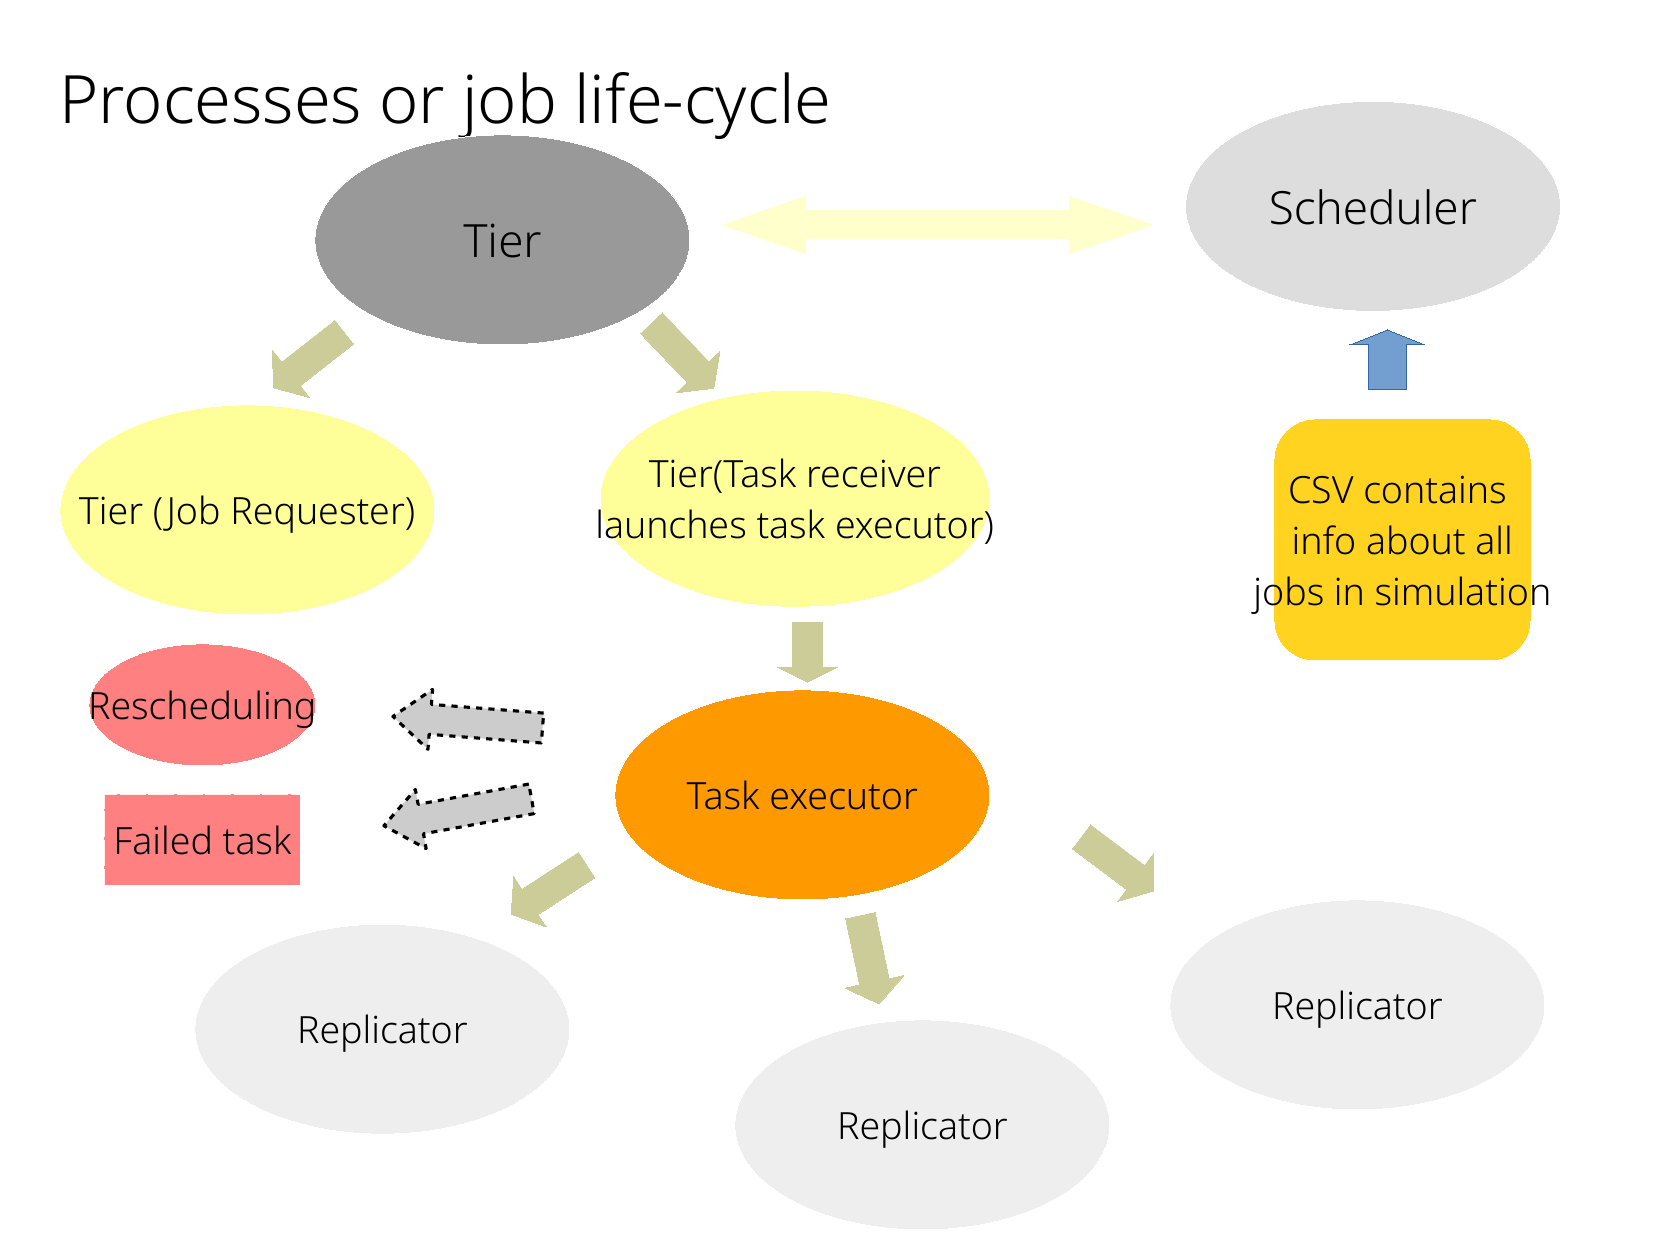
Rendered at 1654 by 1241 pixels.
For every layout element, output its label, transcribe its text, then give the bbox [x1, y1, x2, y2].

text_box CSV contains info about all jobs in simulation [1274, 419, 1531, 660]
text_box [272, 320, 354, 398]
text_box Rescheduling [92, 644, 315, 765]
text_box Replicator [194, 924, 570, 1135]
text_box Tier(Task receiver launches task executor) [600, 390, 991, 608]
text_box Tier [314, 134, 690, 345]
text_box Processes or job life-cycle [44, 44, 1575, 143]
text_box [719, 194, 1155, 255]
text_box Task executor [614, 689, 990, 900]
text_box [845, 912, 904, 1004]
text_box [640, 312, 720, 393]
text_box [1072, 824, 1154, 902]
text_box [511, 852, 595, 927]
text_box Replicator [734, 1019, 1110, 1230]
text_box [1349, 329, 1425, 390]
text_box Tier (Job Requester) [59, 404, 435, 615]
text_box Replicator [1169, 899, 1545, 1110]
text_box [383, 784, 535, 849]
text_box [392, 689, 544, 750]
text_box Scheduler [1185, 101, 1561, 312]
text_box [777, 622, 838, 683]
text_box Failed task [104, 794, 300, 885]
